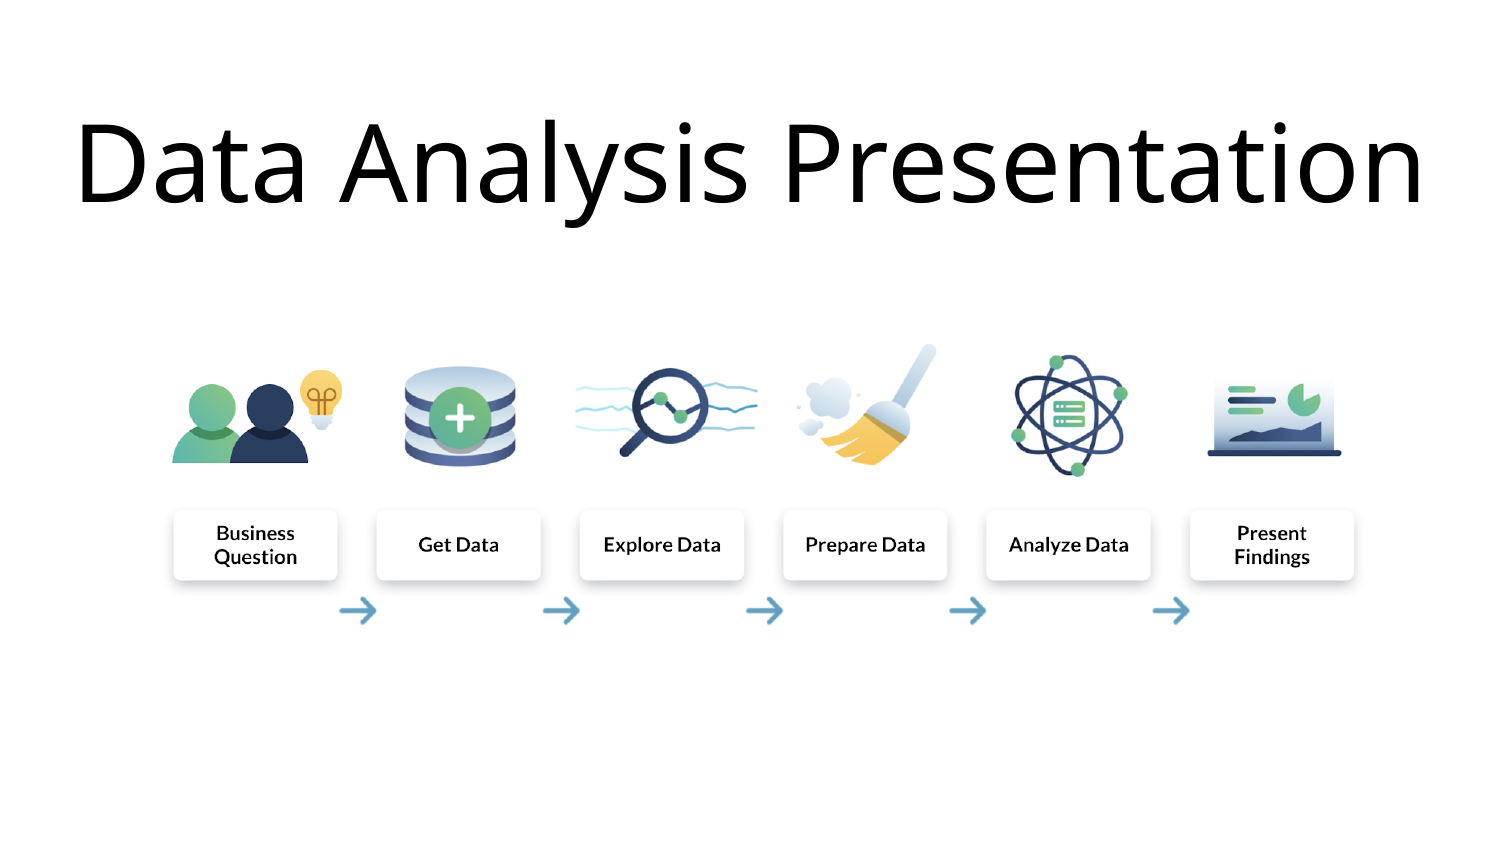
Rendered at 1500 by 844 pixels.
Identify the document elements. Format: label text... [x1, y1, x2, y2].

title Data Analysis Presentation [51, 62, 1449, 250]
picture [162, 239, 1367, 739]
